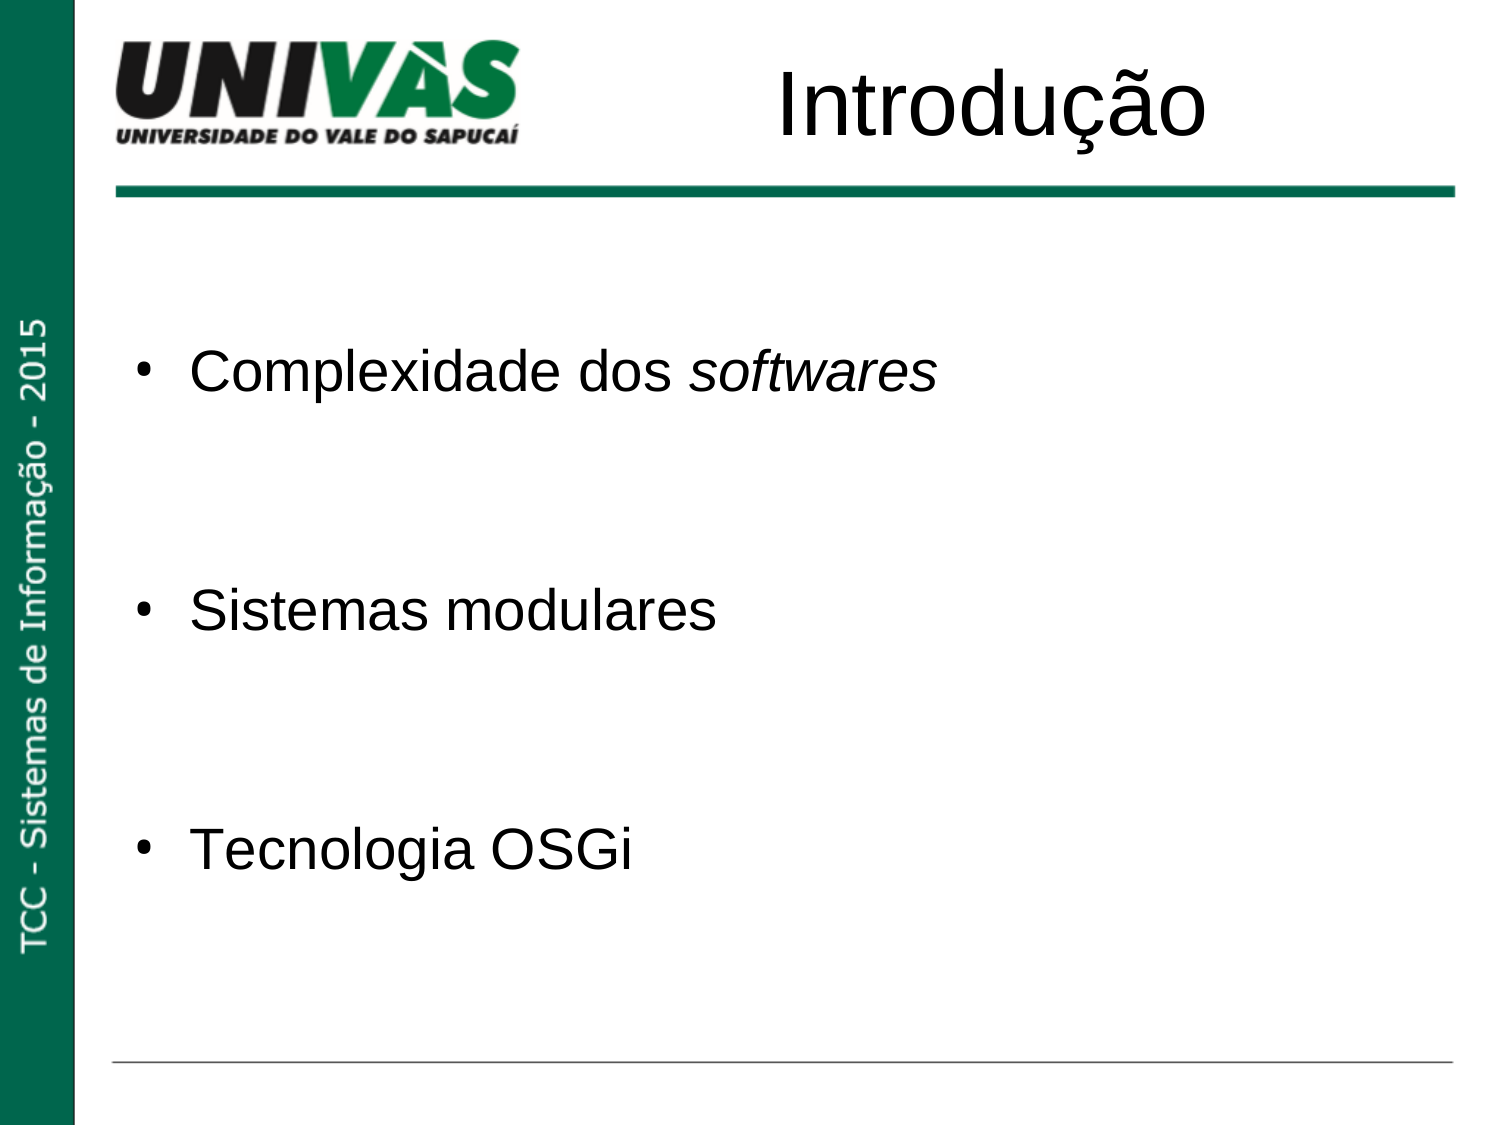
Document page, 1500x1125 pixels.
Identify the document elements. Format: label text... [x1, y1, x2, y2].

title Introdução [531, 23, 1454, 174]
text_box Complexidade dos softwares Sistemas modulares Tecnologia OSGi [118, 290, 1453, 963]
picture [0, 0, 1500, 1125]
